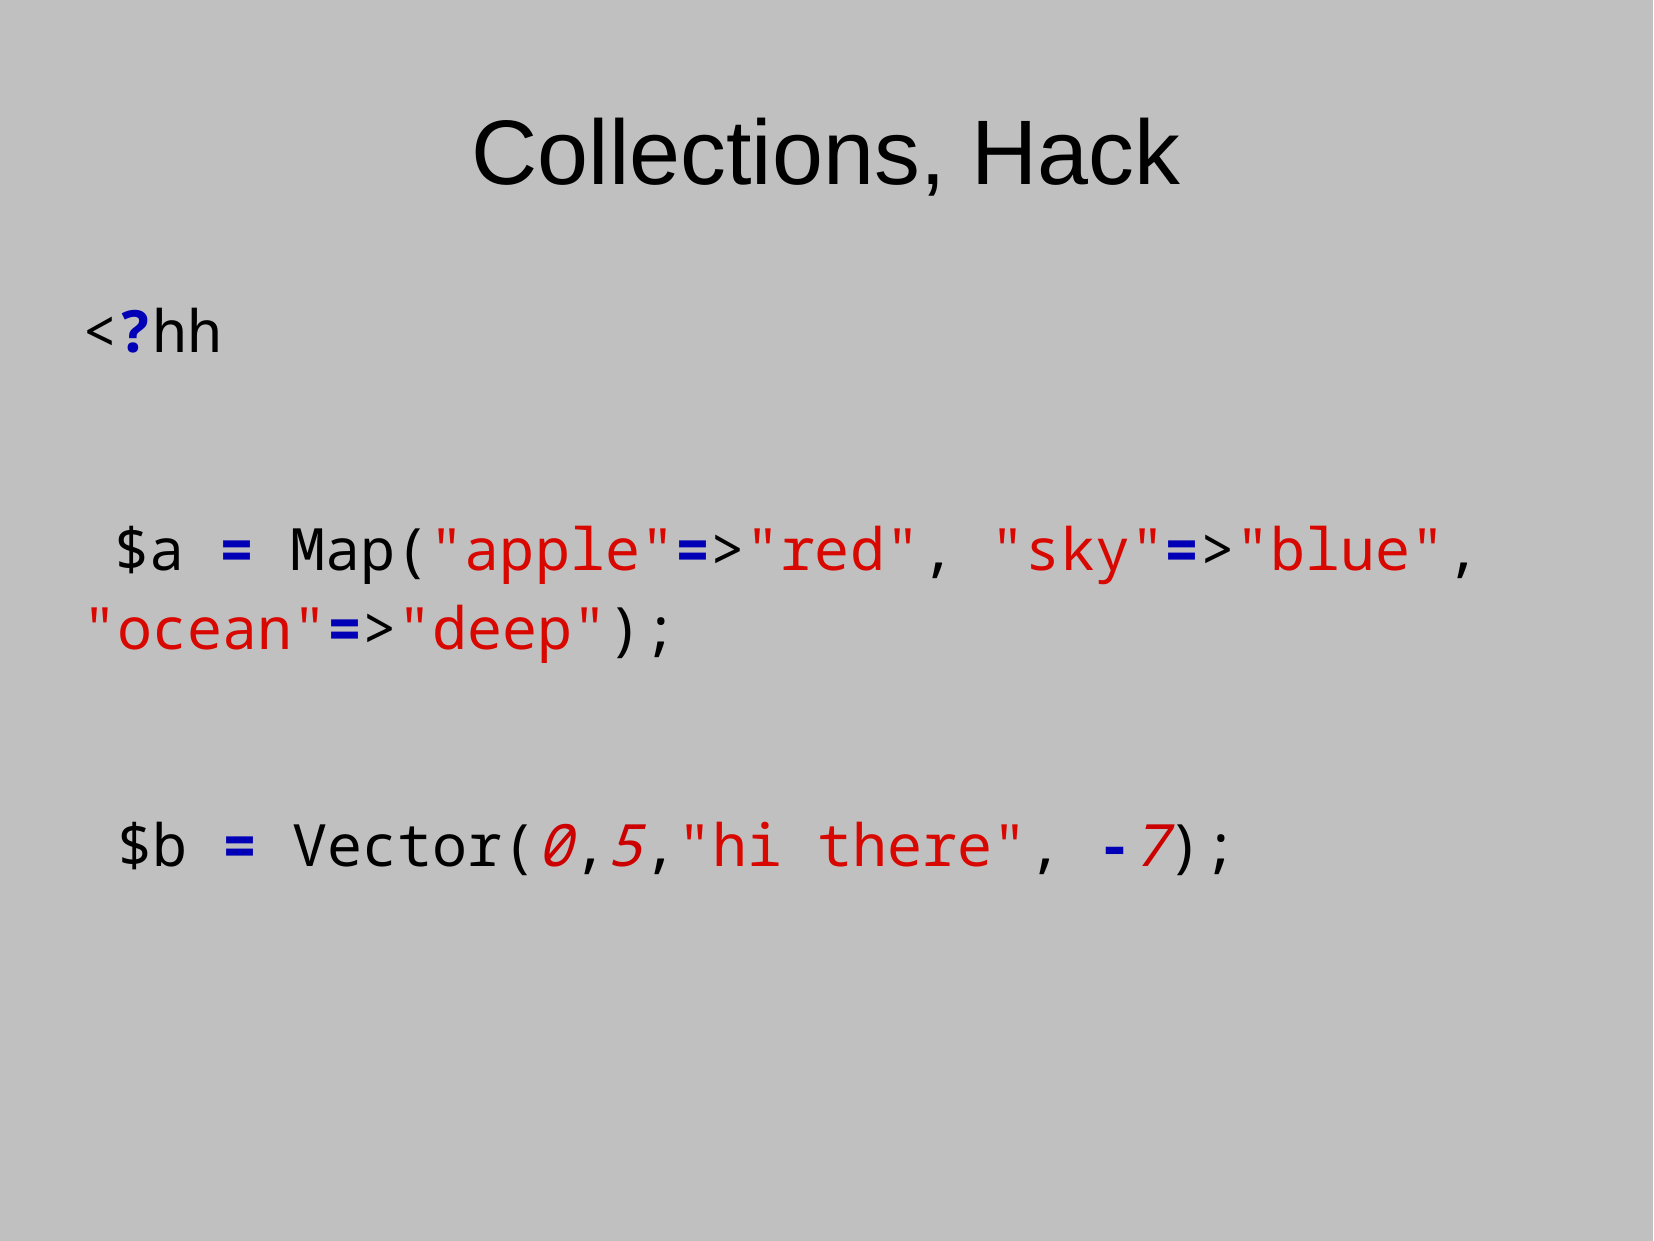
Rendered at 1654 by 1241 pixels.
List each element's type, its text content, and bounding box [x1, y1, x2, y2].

list <?hh $a = Map("apple"=>"red", "sky"=>"blue", "ocean"=>"deep"); $b = Vector(0,5,"hi there", -7); [82, 290, 1571, 1010]
title Collections, Hack [82, 49, 1571, 257]
